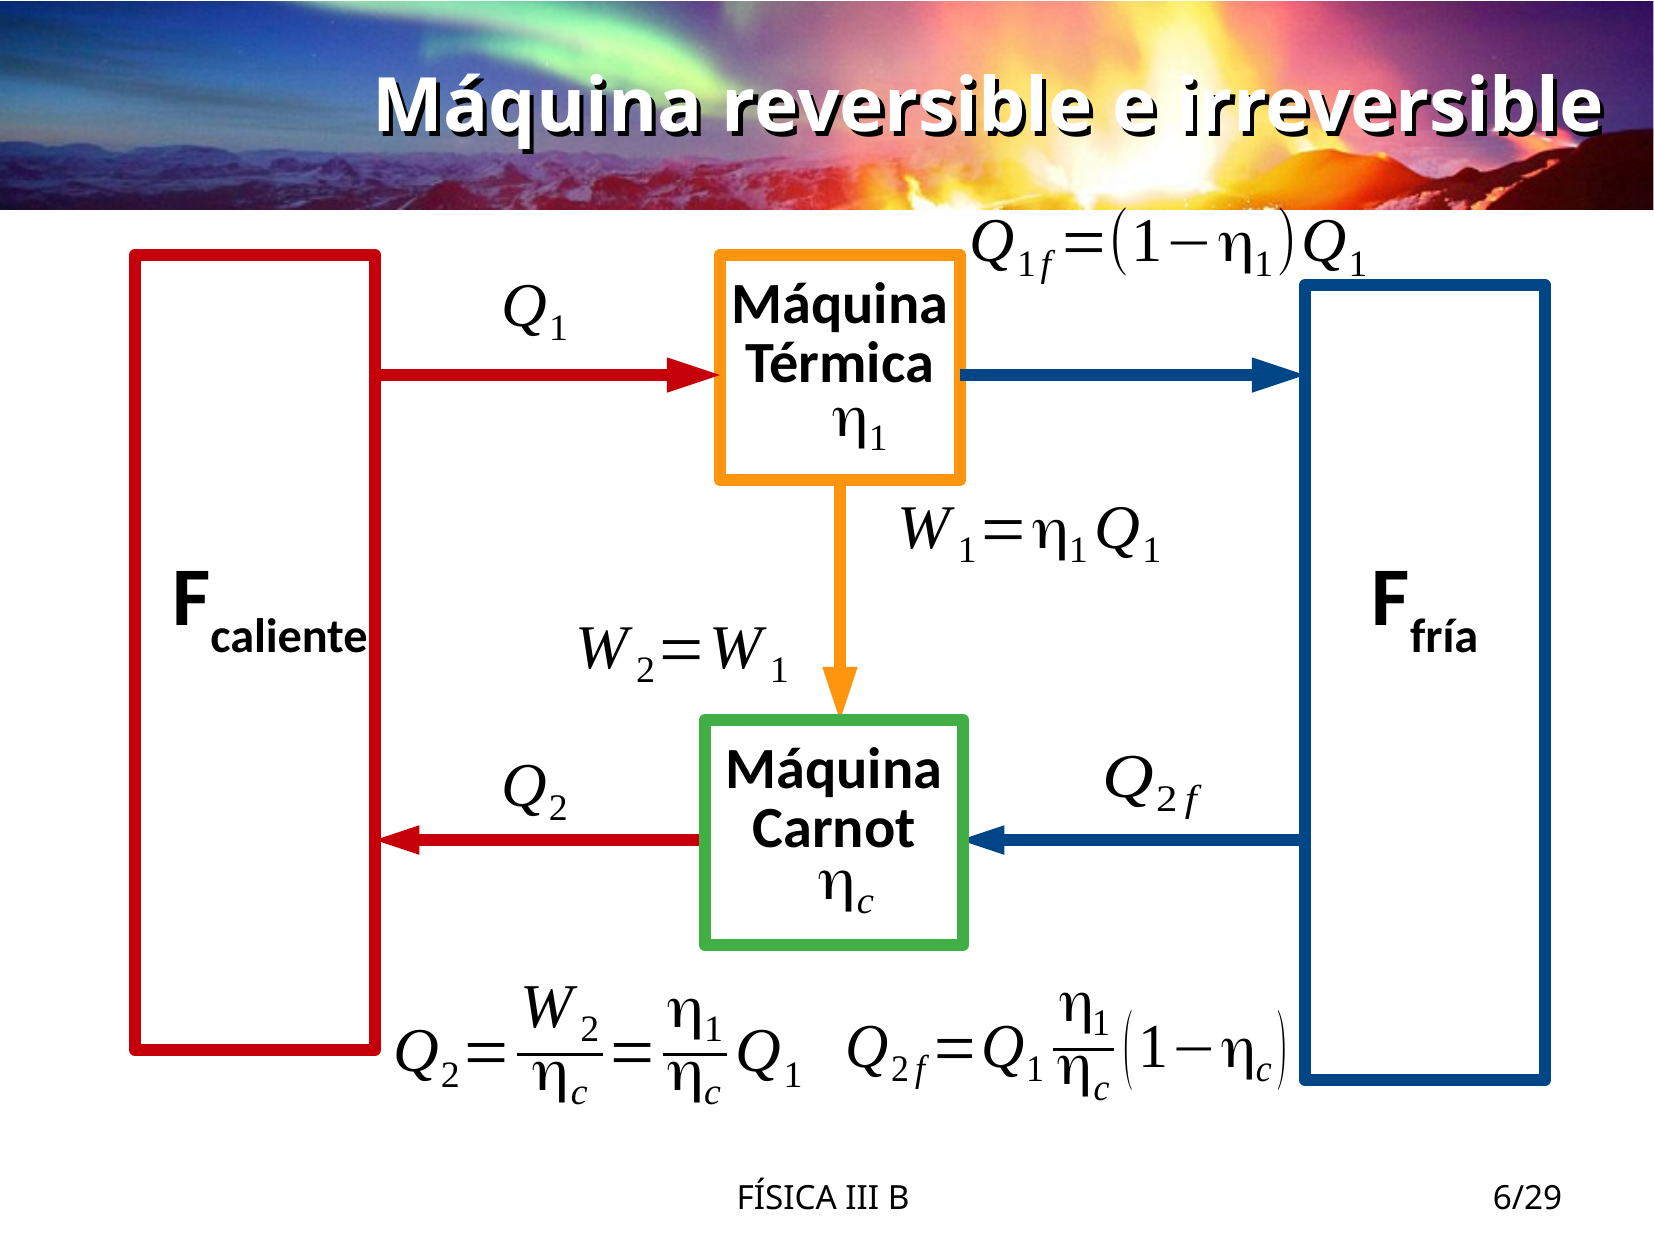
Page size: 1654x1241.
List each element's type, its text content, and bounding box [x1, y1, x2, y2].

chart [890, 492, 1168, 571]
chart [963, 205, 1374, 285]
text_box Fcaliente [150, 555, 391, 691]
chart [839, 990, 1295, 1108]
chart [495, 270, 575, 349]
picture [0, 1, 1654, 210]
title Máquina reversible e irreversible [45, 15, 1606, 191]
chart [386, 971, 809, 1113]
text_box Ffría [1305, 555, 1546, 691]
chart [825, 405, 894, 459]
chart [495, 750, 575, 829]
chart [810, 868, 882, 923]
chart [1095, 741, 1210, 820]
text_box Máquina Térmica [720, 255, 961, 481]
chart [569, 612, 796, 691]
text_box Máquina Carnot [705, 720, 964, 946]
